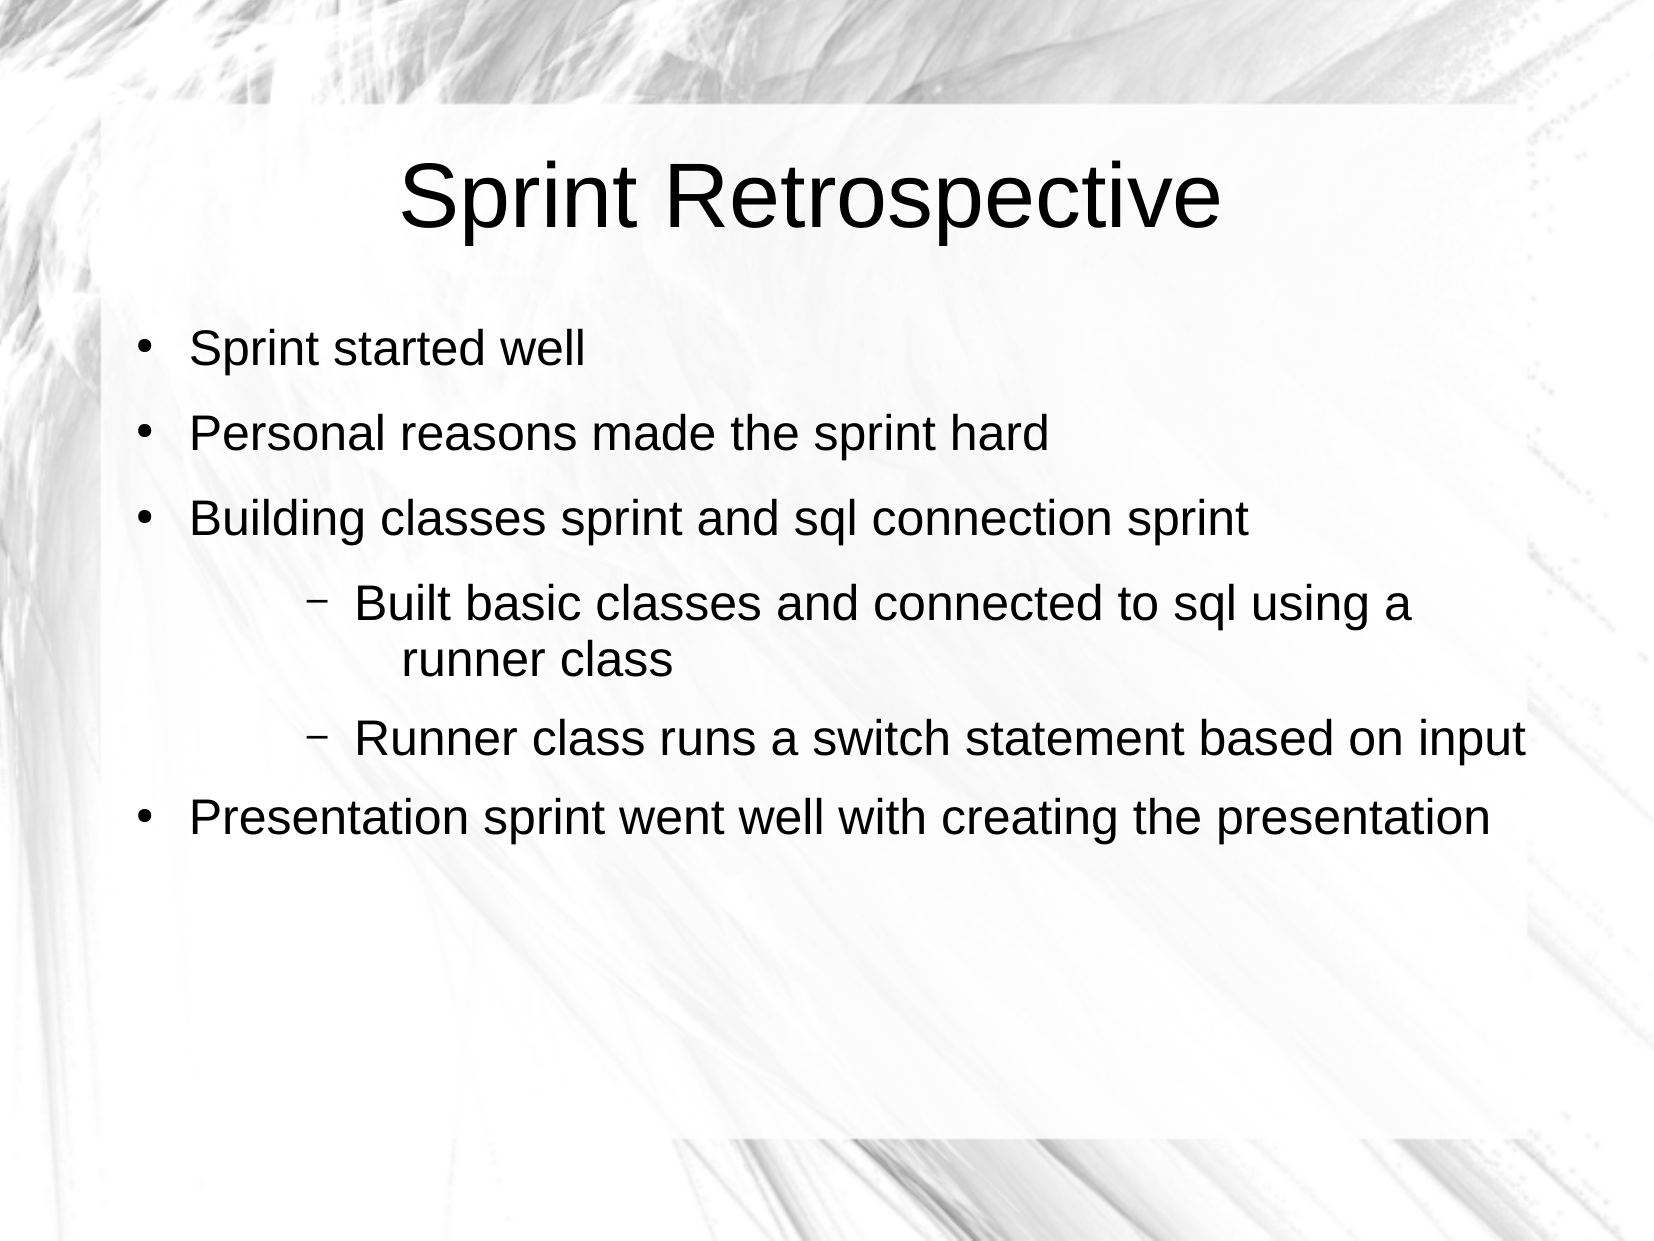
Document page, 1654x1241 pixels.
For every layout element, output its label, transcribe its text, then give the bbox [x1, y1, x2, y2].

picture [0, 0, 1654, 1241]
title Sprint Retrospective [118, 112, 1506, 281]
list Sprint started well Personal reasons made the sprint hard Building classes sprint and sql connection sprint Built basic classes and connected to sql using a runner class Runner class runs a switch statement based on input Presentation sprint went well with creating the presentation [118, 319, 1571, 1024]
